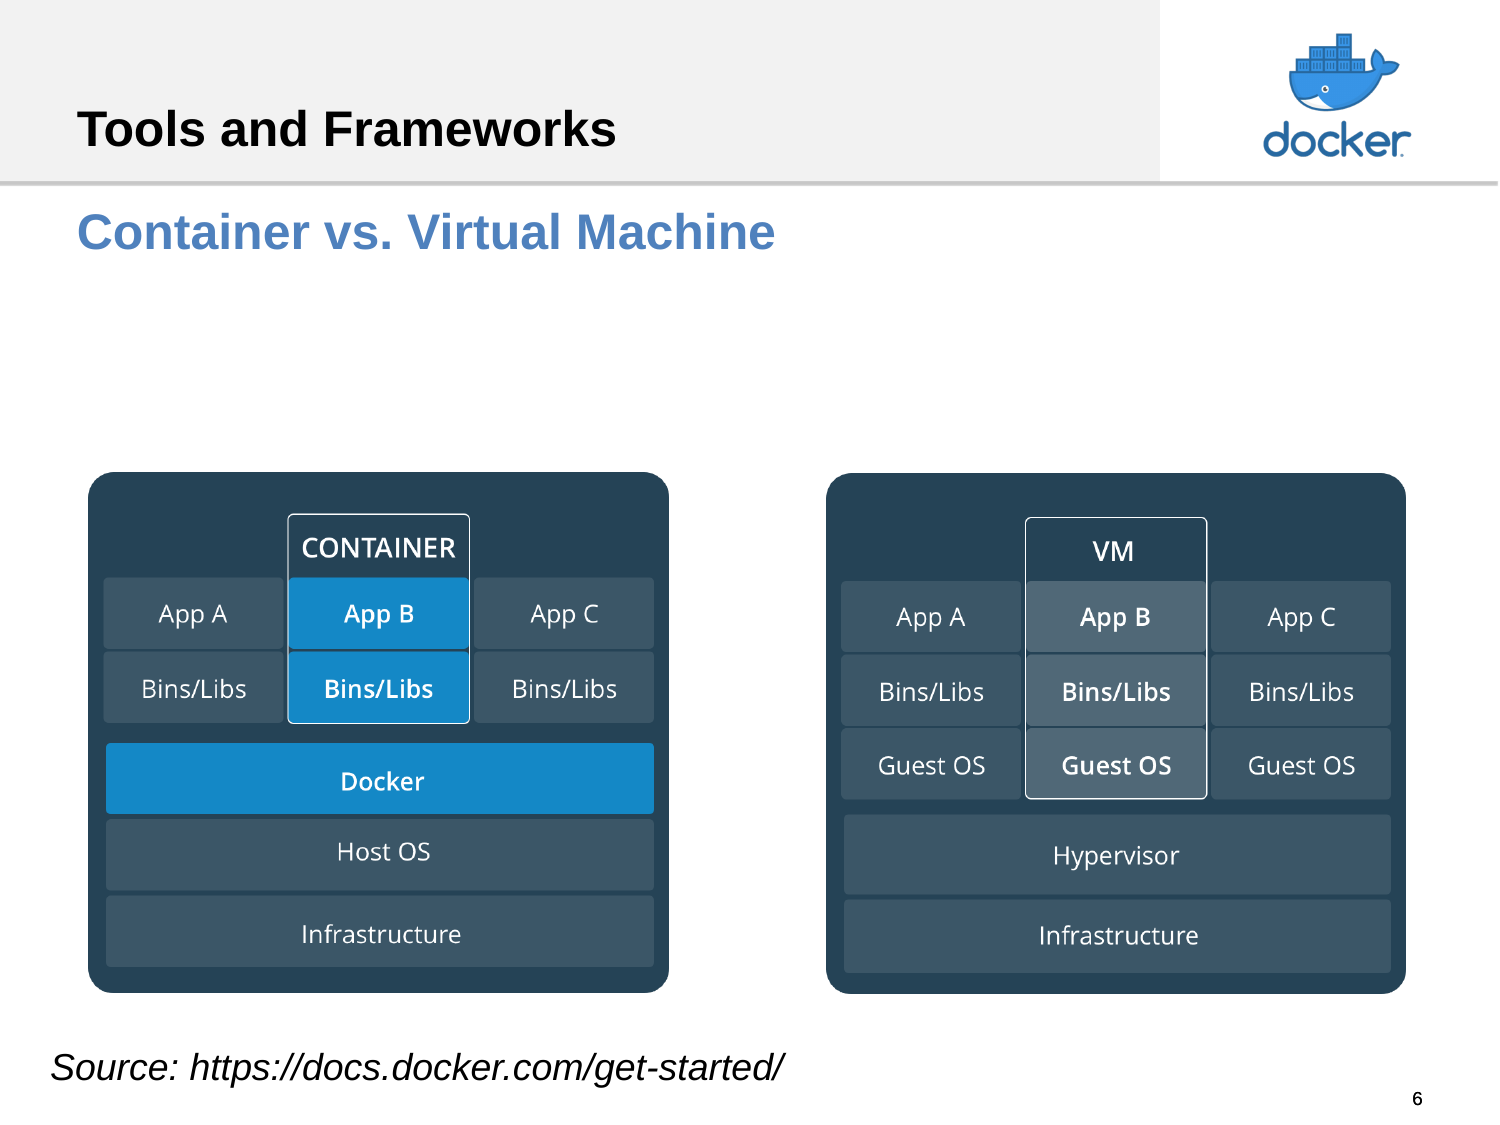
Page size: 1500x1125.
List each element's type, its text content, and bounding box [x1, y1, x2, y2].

picture [1210, 22, 1465, 166]
text_box Source: https://docs.docker.com/get-started/ [35, 1039, 1312, 1097]
picture [88, 472, 669, 993]
text_box Container vs. Virtual Machine [76, 200, 1424, 259]
text_box Tools and Frameworks [76, 39, 1042, 157]
picture [826, 473, 1406, 994]
